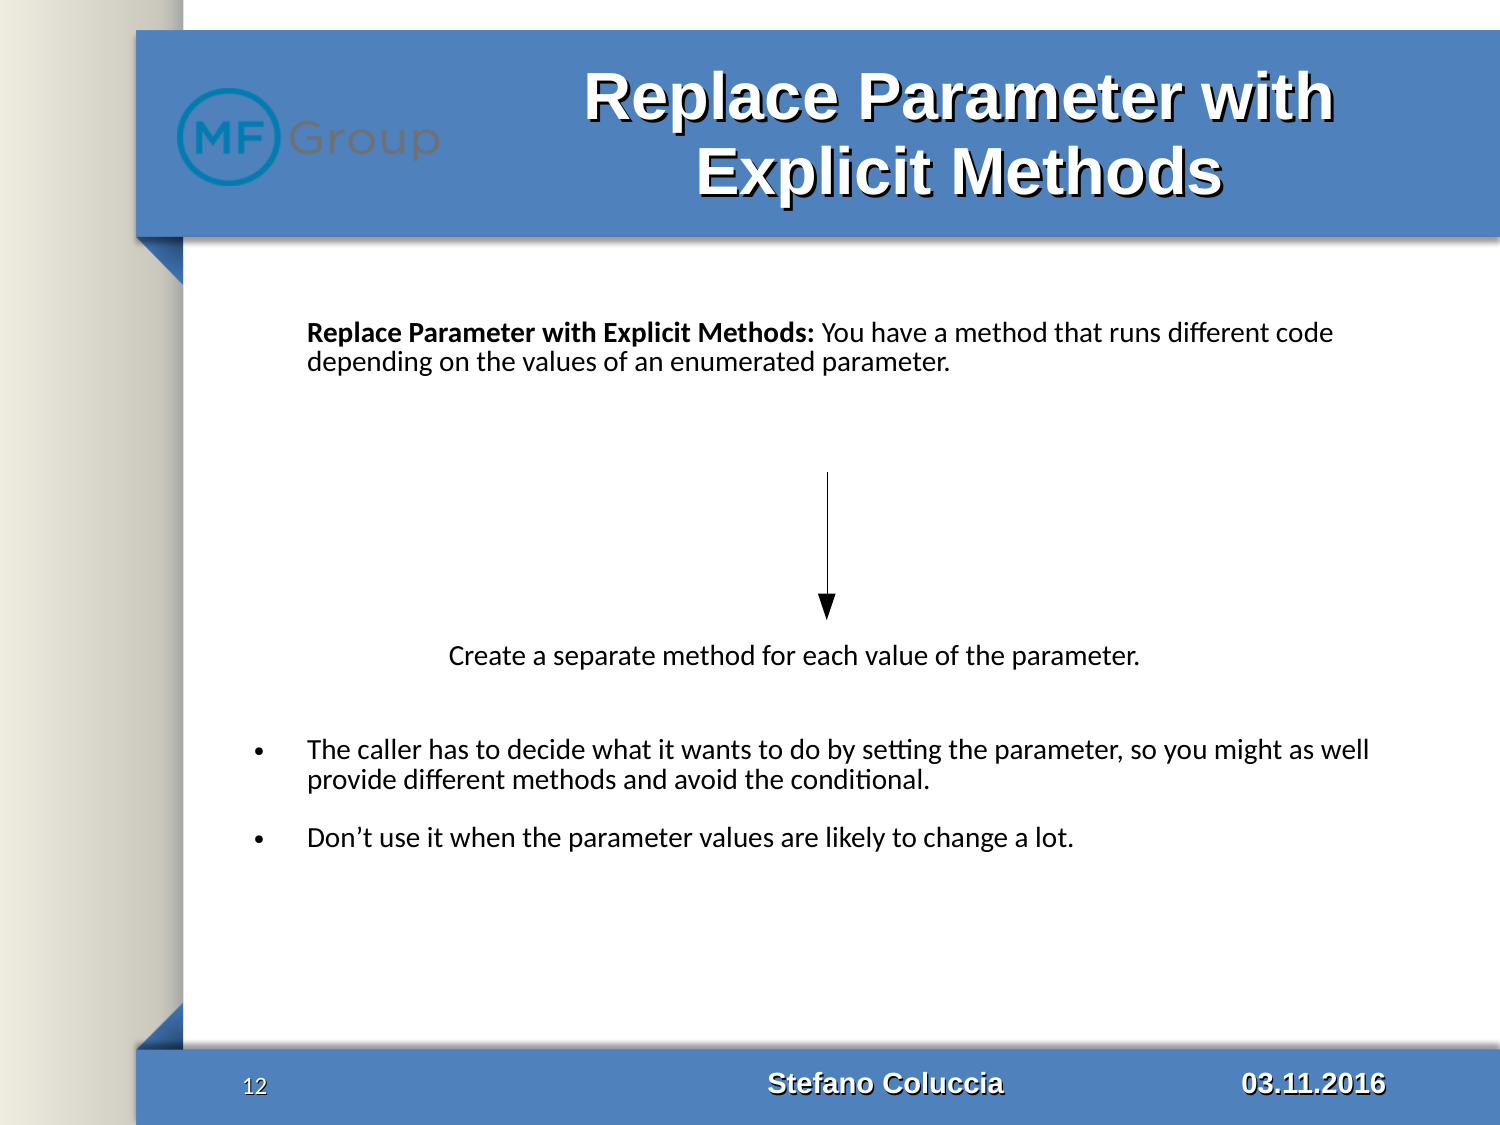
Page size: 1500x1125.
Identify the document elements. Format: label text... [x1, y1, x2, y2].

title 03.11.2016 [1151, 1062, 1477, 1105]
picture [0, 0, 1500, 1125]
list Replace Parameter with Explicit Methods: You have a method that runs different code depending on the values of an enumerated parameter. Create a separate method for each value of the parameter. The caller has to decide what it wants to do by setting the parameter, so you might as well provide different methods and avoid the conditional. Don’t use it when the parameter values are likely to change a lot. [236, 261, 1453, 975]
title Replace Parameter with Explicit Methods [472, 38, 1447, 230]
title Stefano Coluccia [738, 1062, 1034, 1105]
